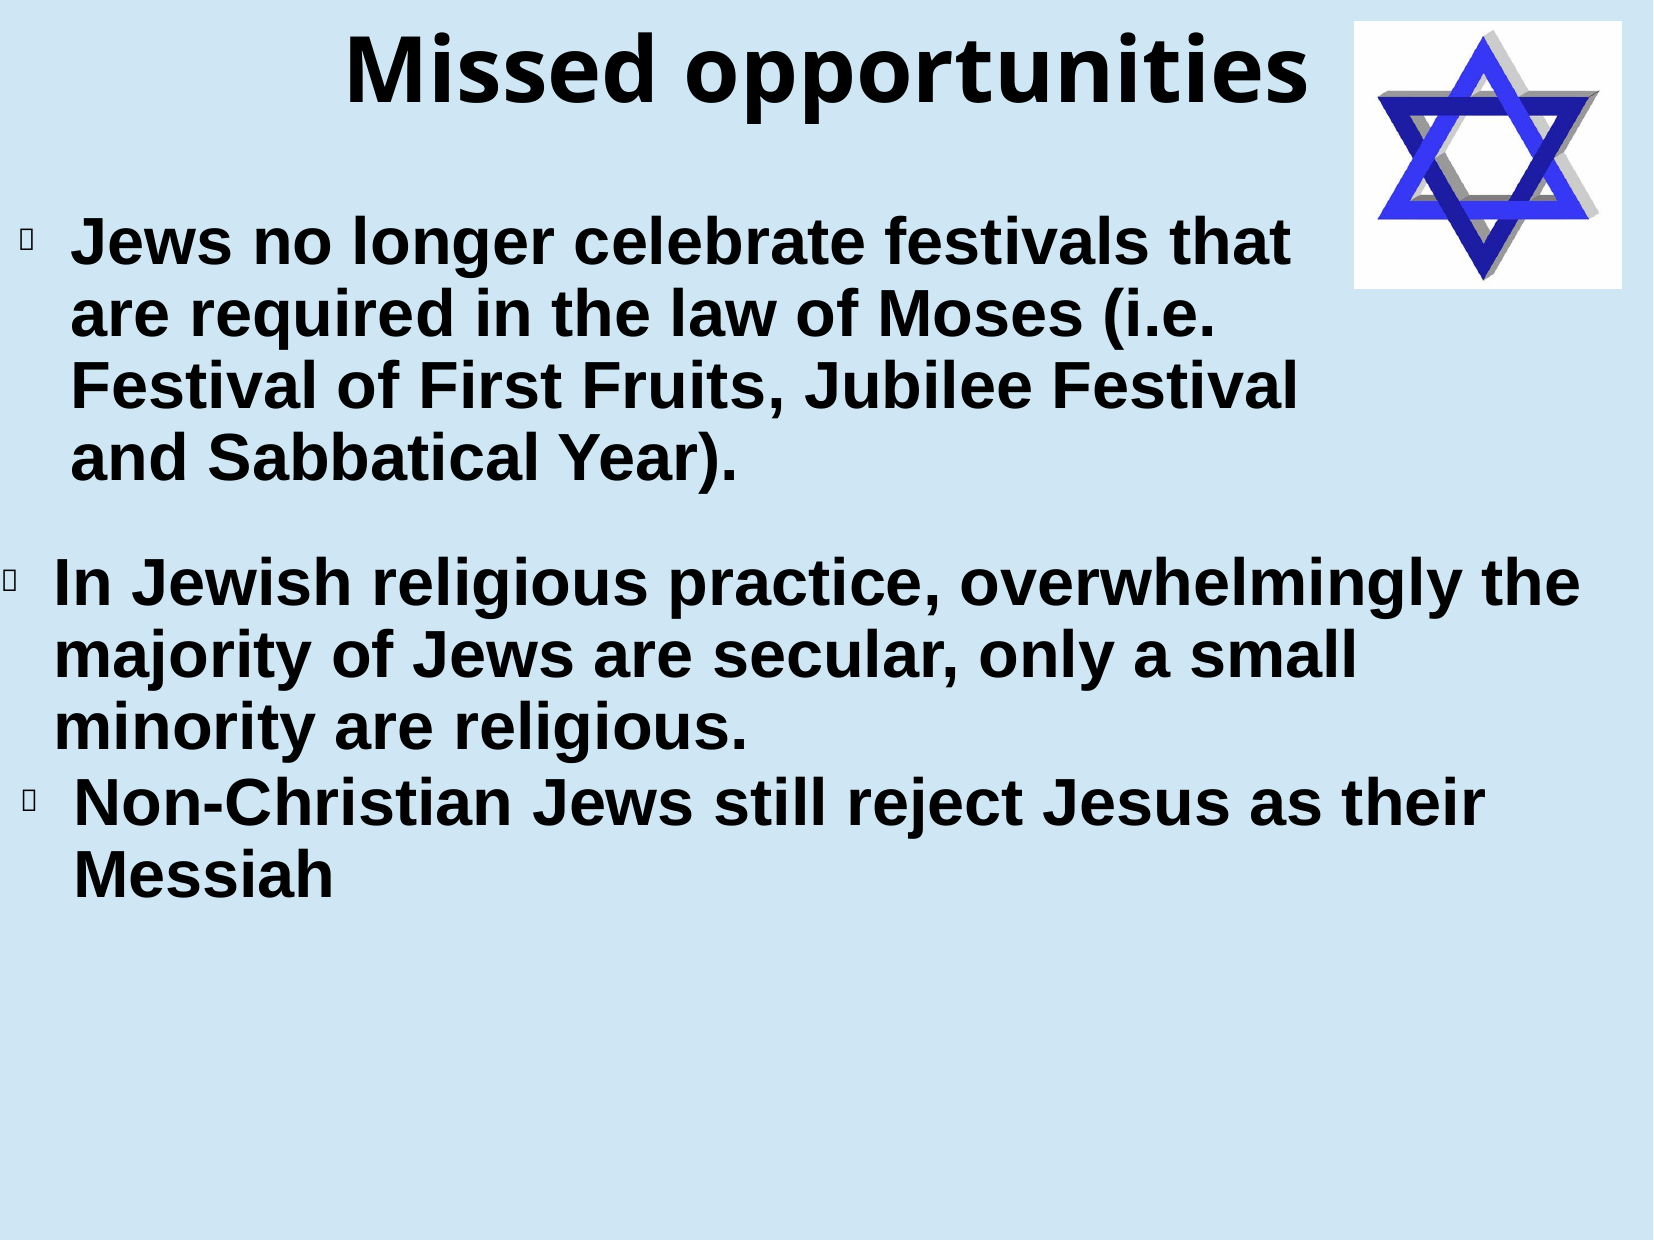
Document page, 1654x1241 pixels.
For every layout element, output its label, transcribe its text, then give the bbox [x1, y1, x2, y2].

list In Jewish religious practice, overwhelmingly the majority of Jews are secular, only a small minority are religious. [0, 547, 1609, 788]
list Jews no longer celebrate festivals that are required in the law of Moses (i.e. Festival of First Fruits, Jubilee Festival and Sabbatical Year). [0, 207, 1355, 500]
text_box Non-Christian Jews still reject Jesus as their Messiah [2, 767, 1624, 916]
picture [1354, 21, 1622, 289]
title Missed opportunities [82, 21, 1354, 126]
